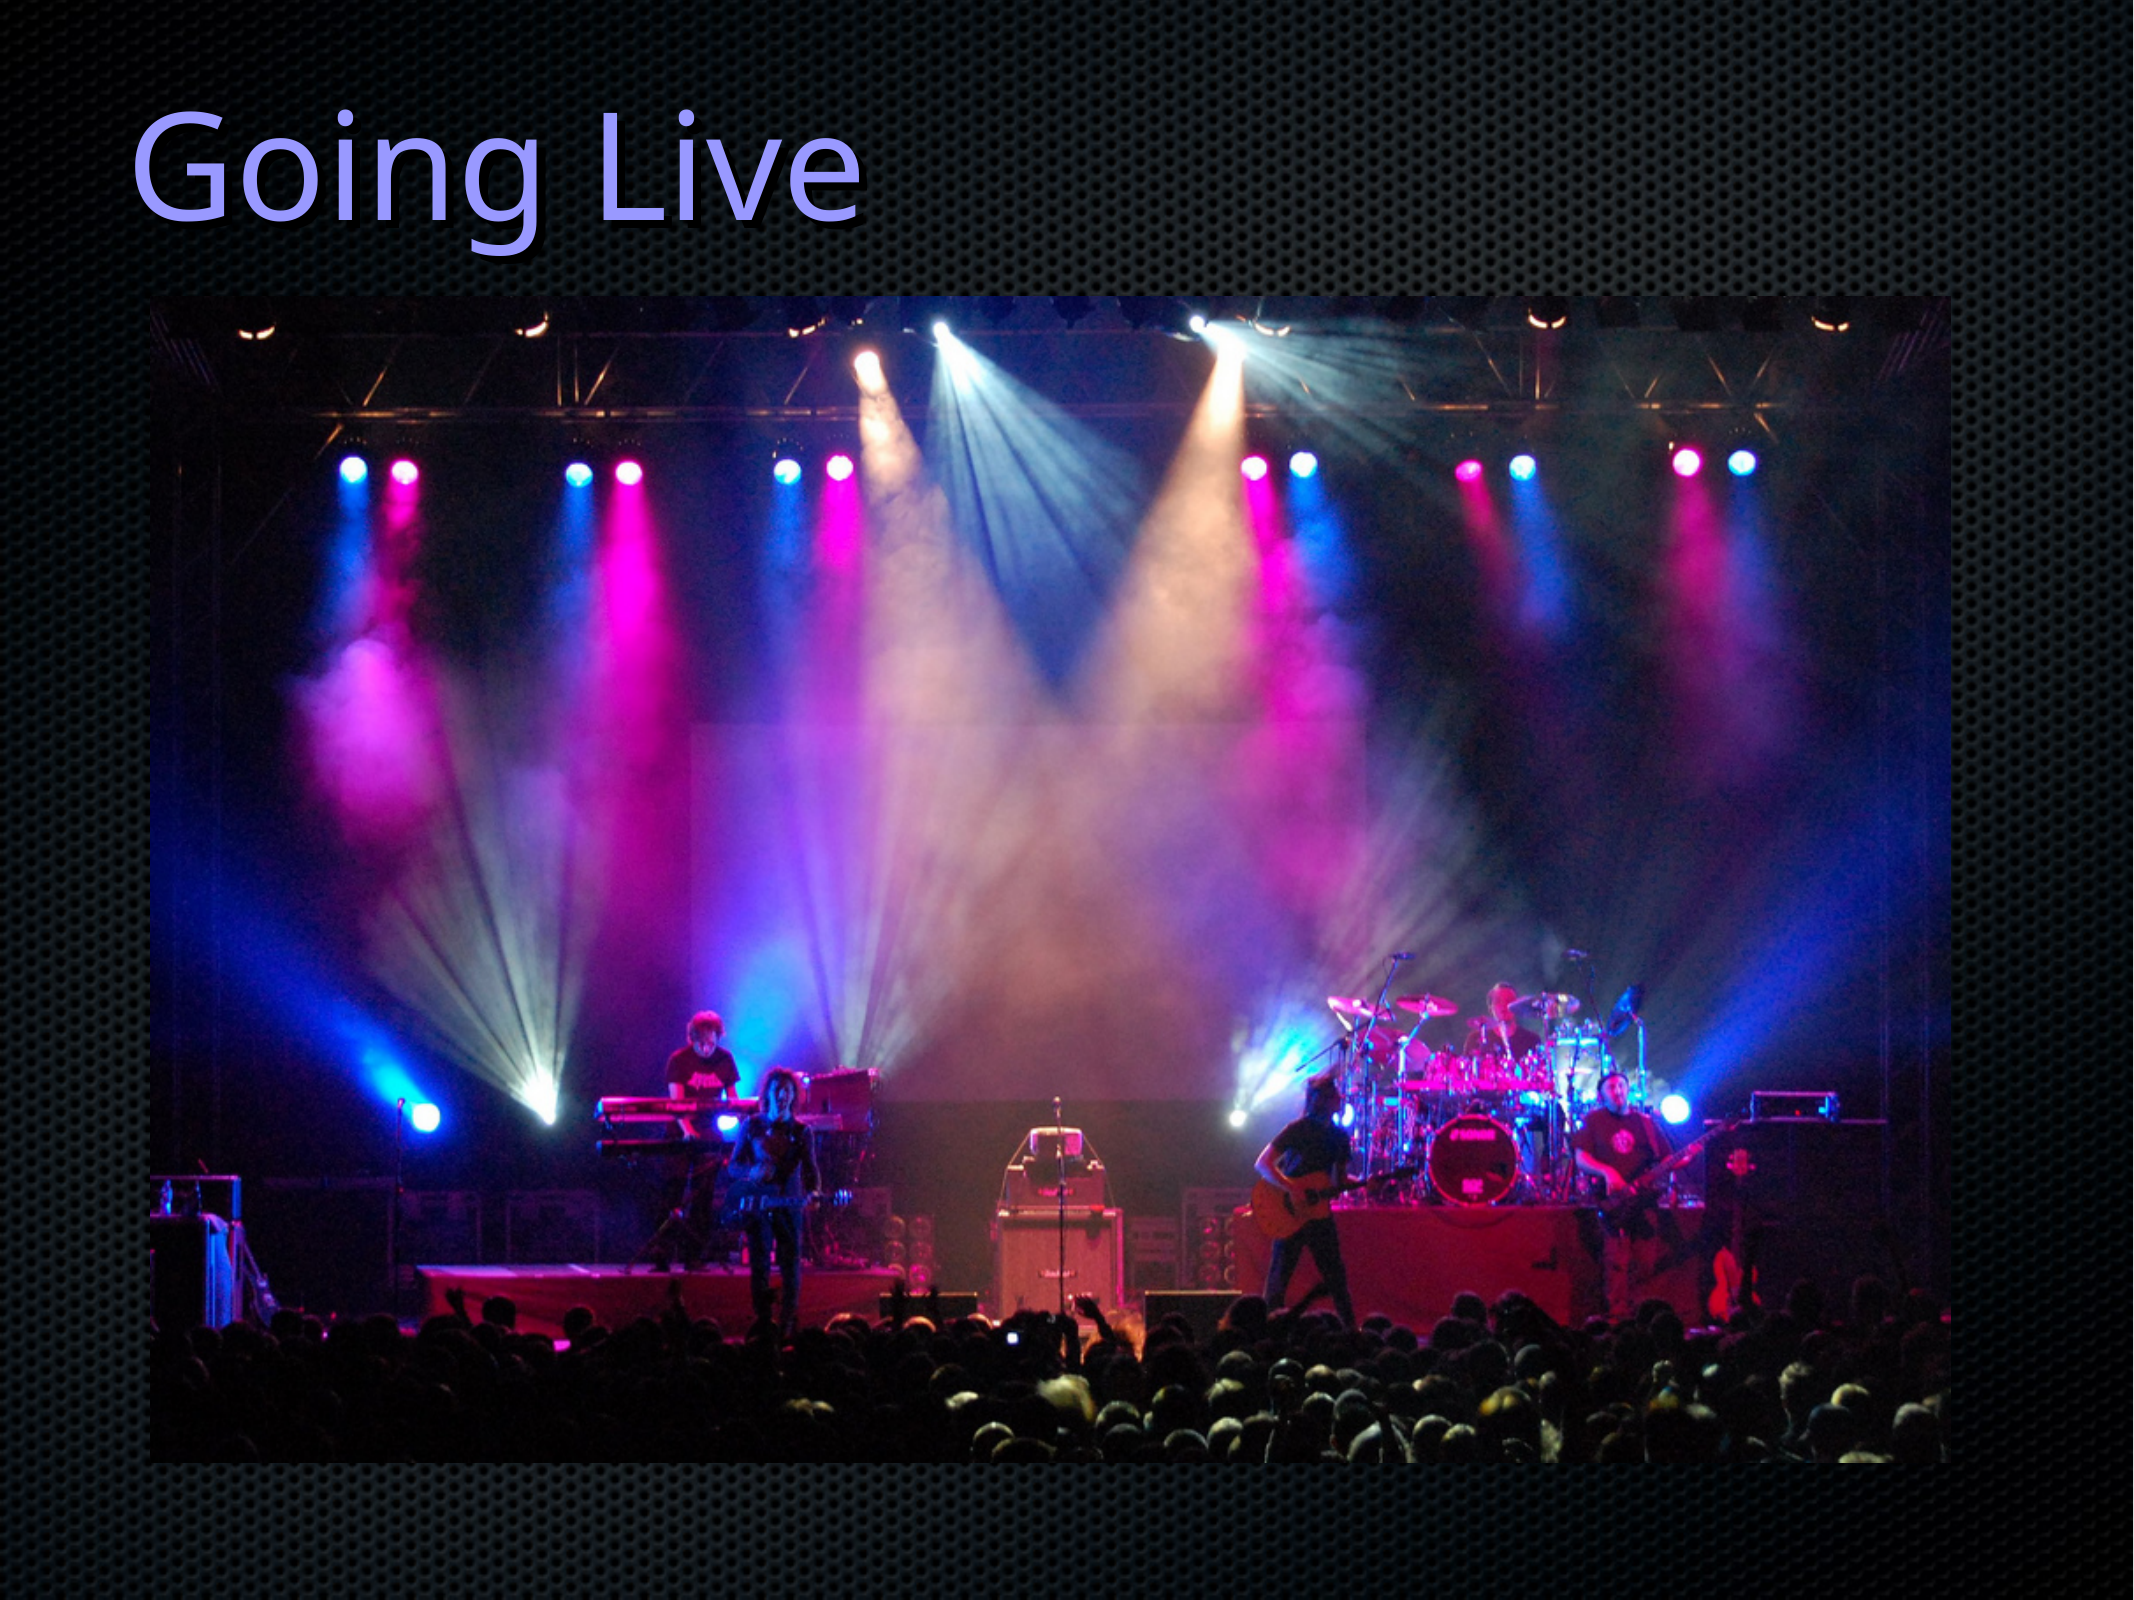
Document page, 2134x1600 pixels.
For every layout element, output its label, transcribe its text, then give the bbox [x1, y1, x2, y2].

picture [0, 0, 2134, 1600]
title Going Live [118, 0, 1994, 325]
